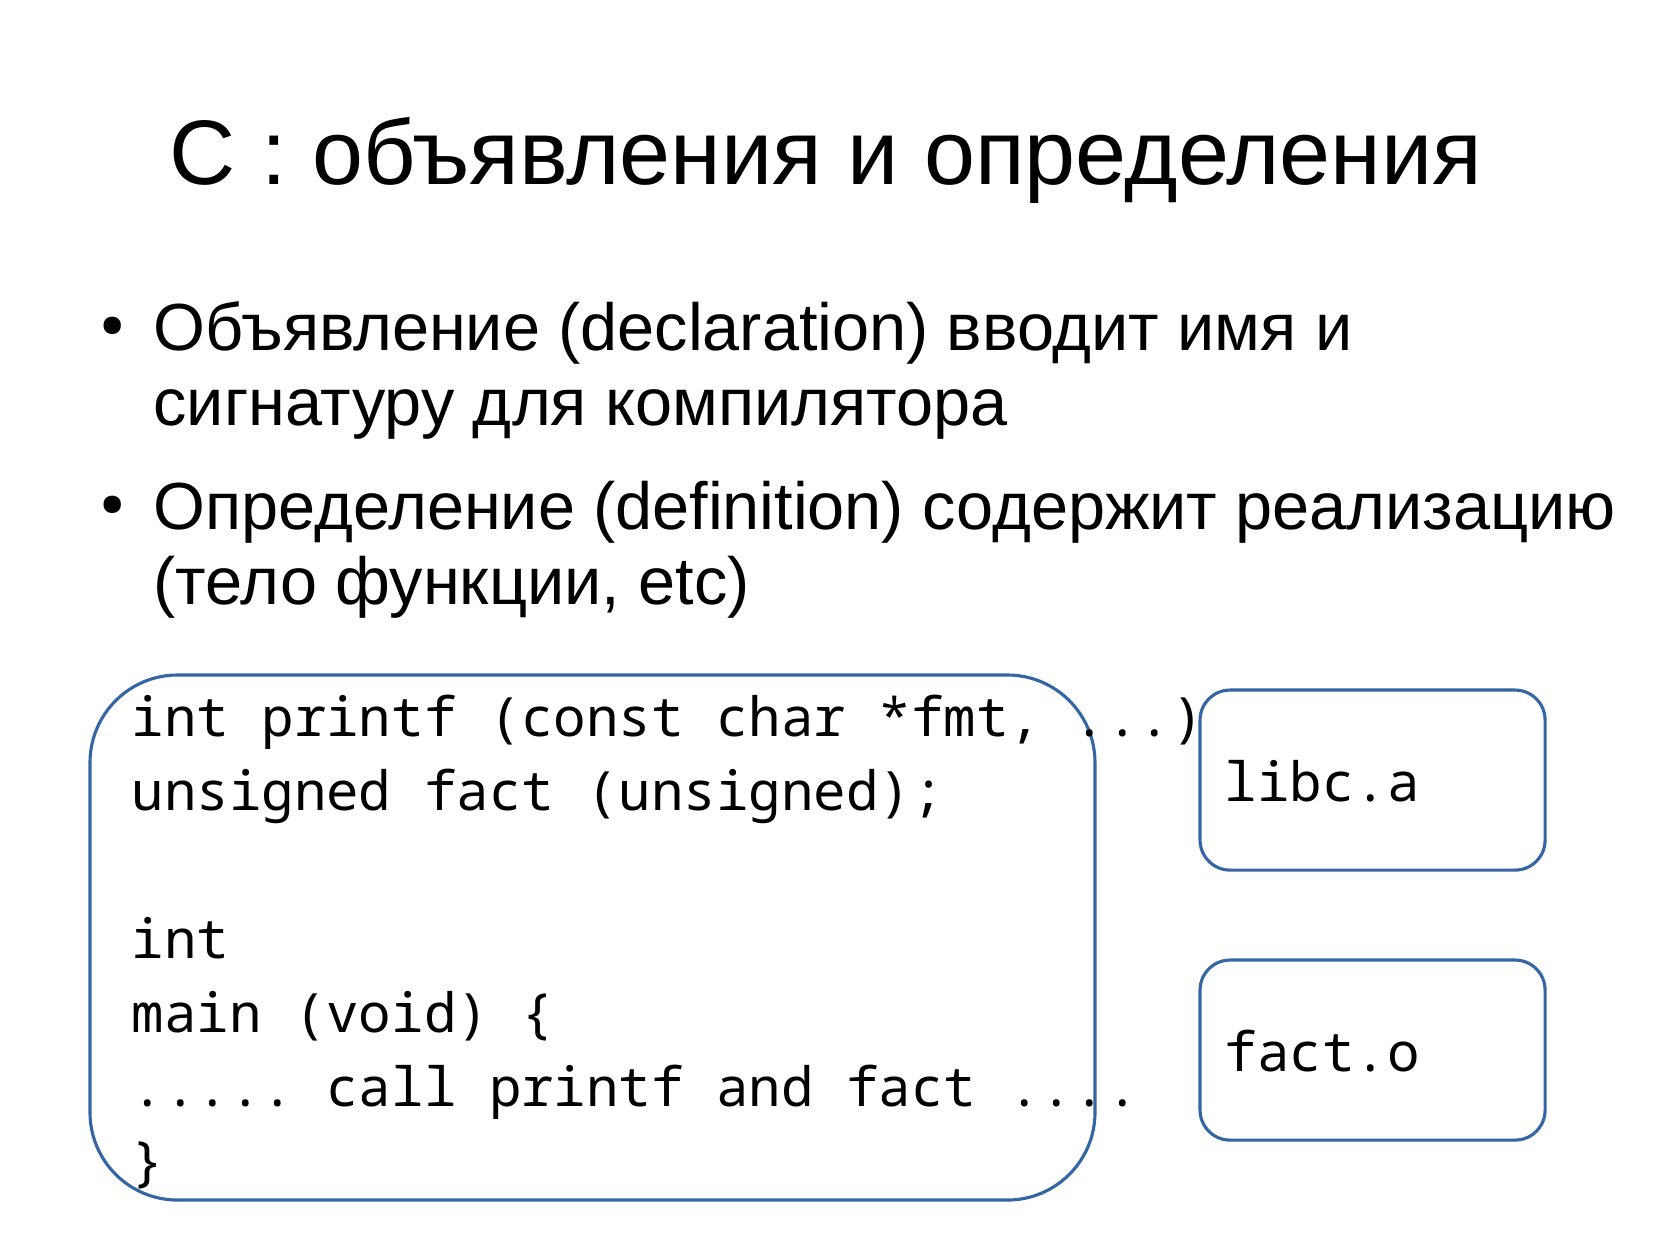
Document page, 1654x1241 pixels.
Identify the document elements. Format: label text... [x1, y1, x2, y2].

list Объявление (declaration) вводит имя и сигнатуру для компилятора Определение (definition) содержит реализацию (тело функции, etc) [82, 290, 1654, 661]
text_box fact.o [1200, 960, 1546, 1141]
text_box libc.a [1200, 690, 1546, 871]
title C : объявления и определения [82, 49, 1571, 257]
text_box int printf (const char *fmt, ...) unsigned fact (unsigned); int main (void) { ..... call printf and fact .... } [90, 675, 1096, 1201]
